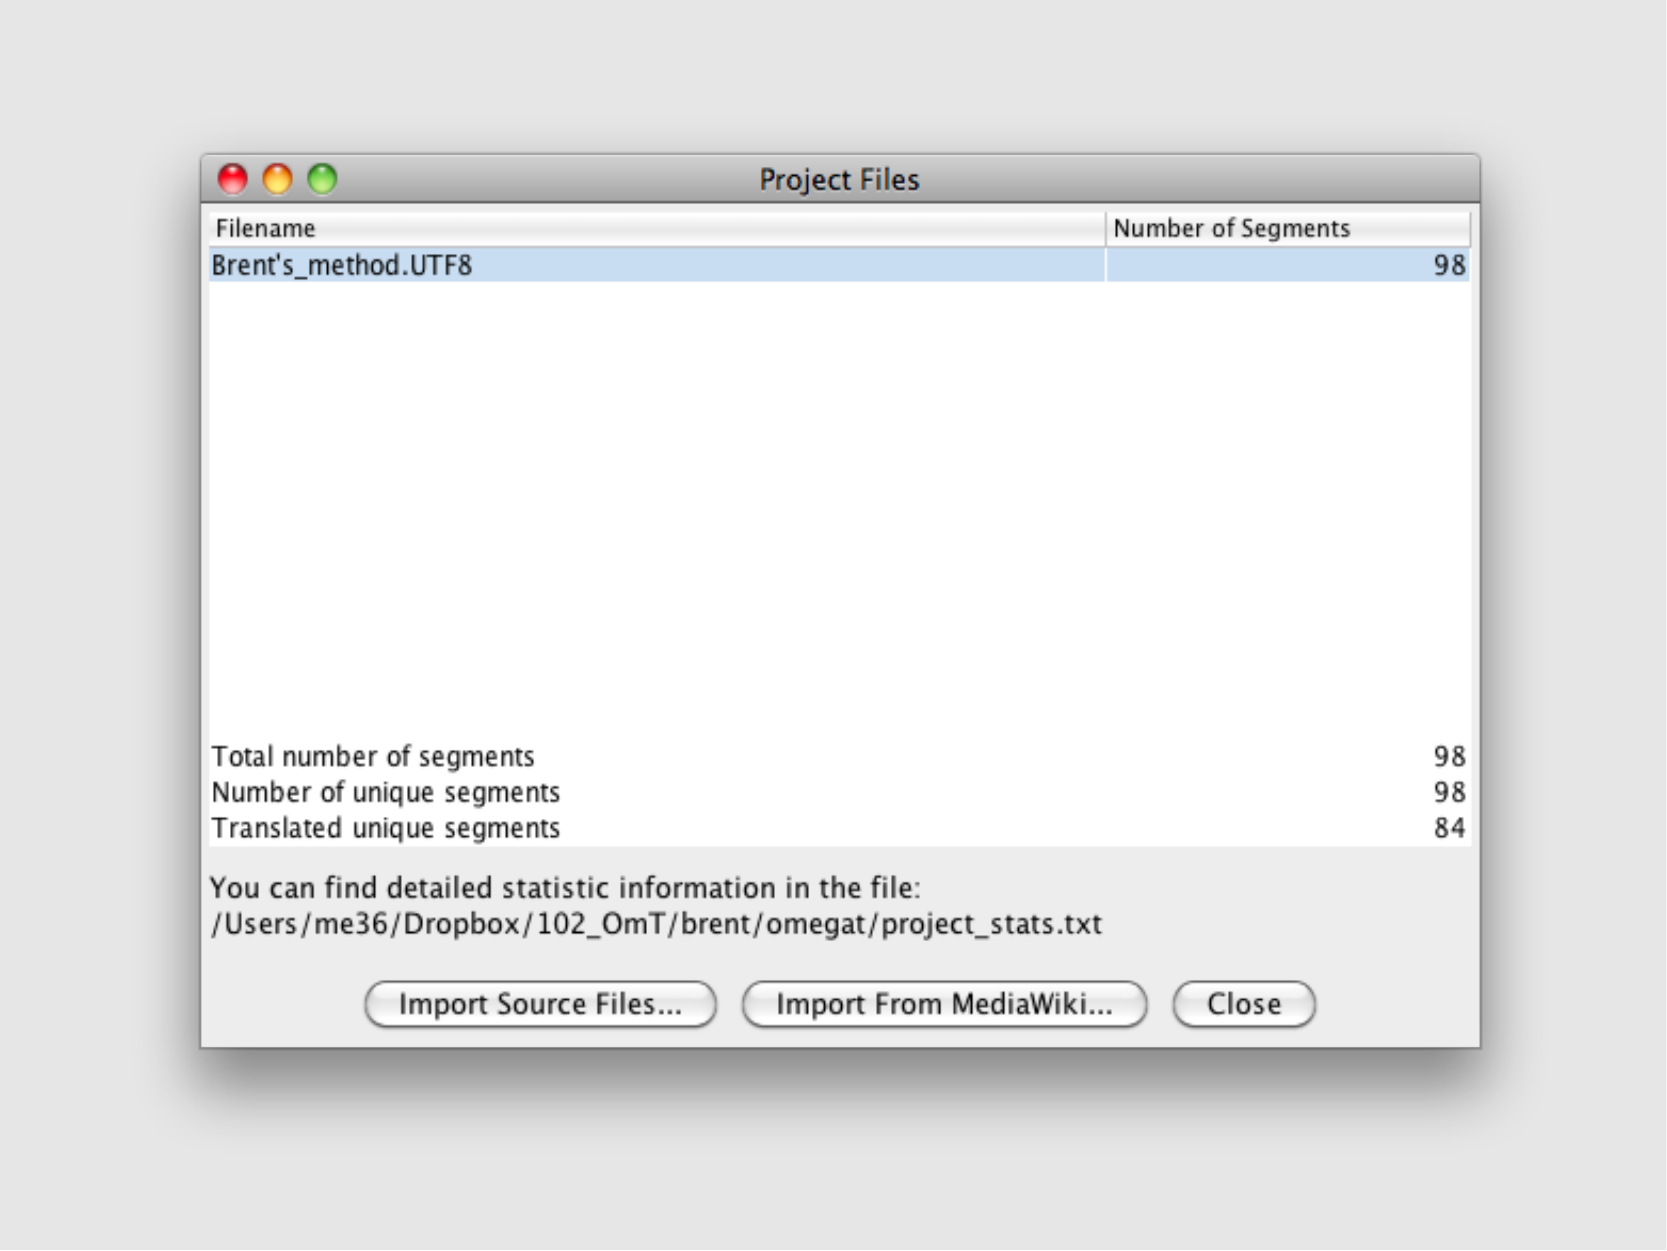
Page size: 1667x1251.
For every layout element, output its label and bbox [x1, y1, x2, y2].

picture [116, 99, 1566, 1171]
